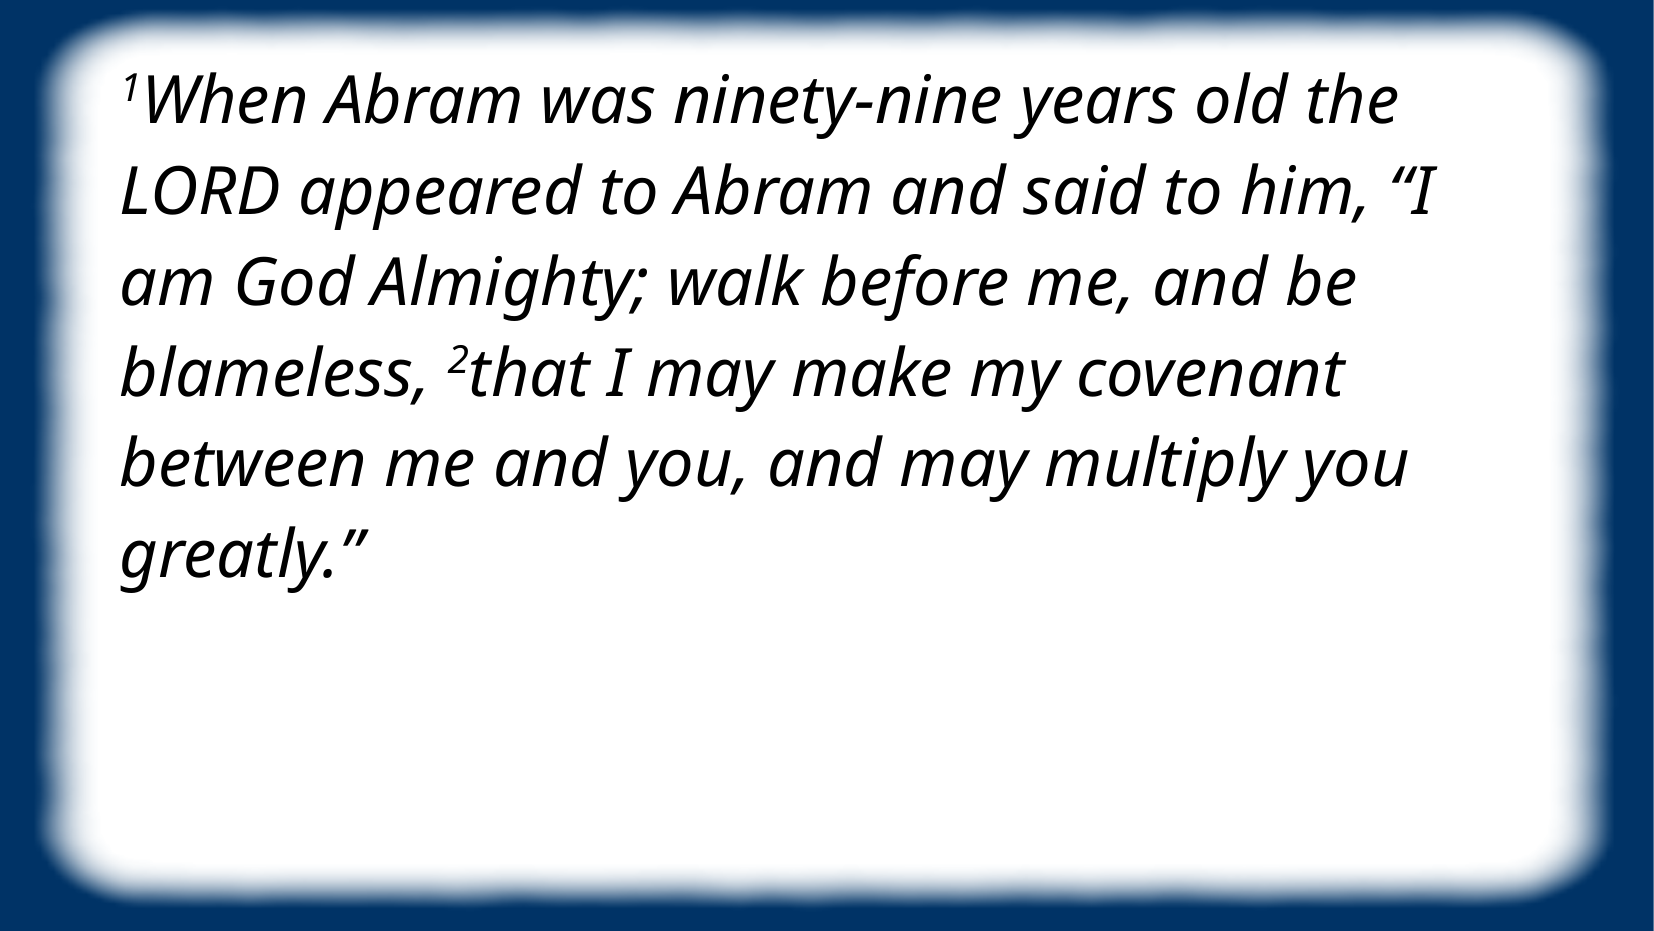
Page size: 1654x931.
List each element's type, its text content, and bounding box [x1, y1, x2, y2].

text_box 1When Abram was ninety-nine years old the LORD appeared to Abram and said to him, “I am God Almighty; walk before me, and be blameless, 2that I may make my covenant between me and you, and may multiply you greatly.” [105, 45, 1561, 593]
picture [0, 0, 1654, 931]
